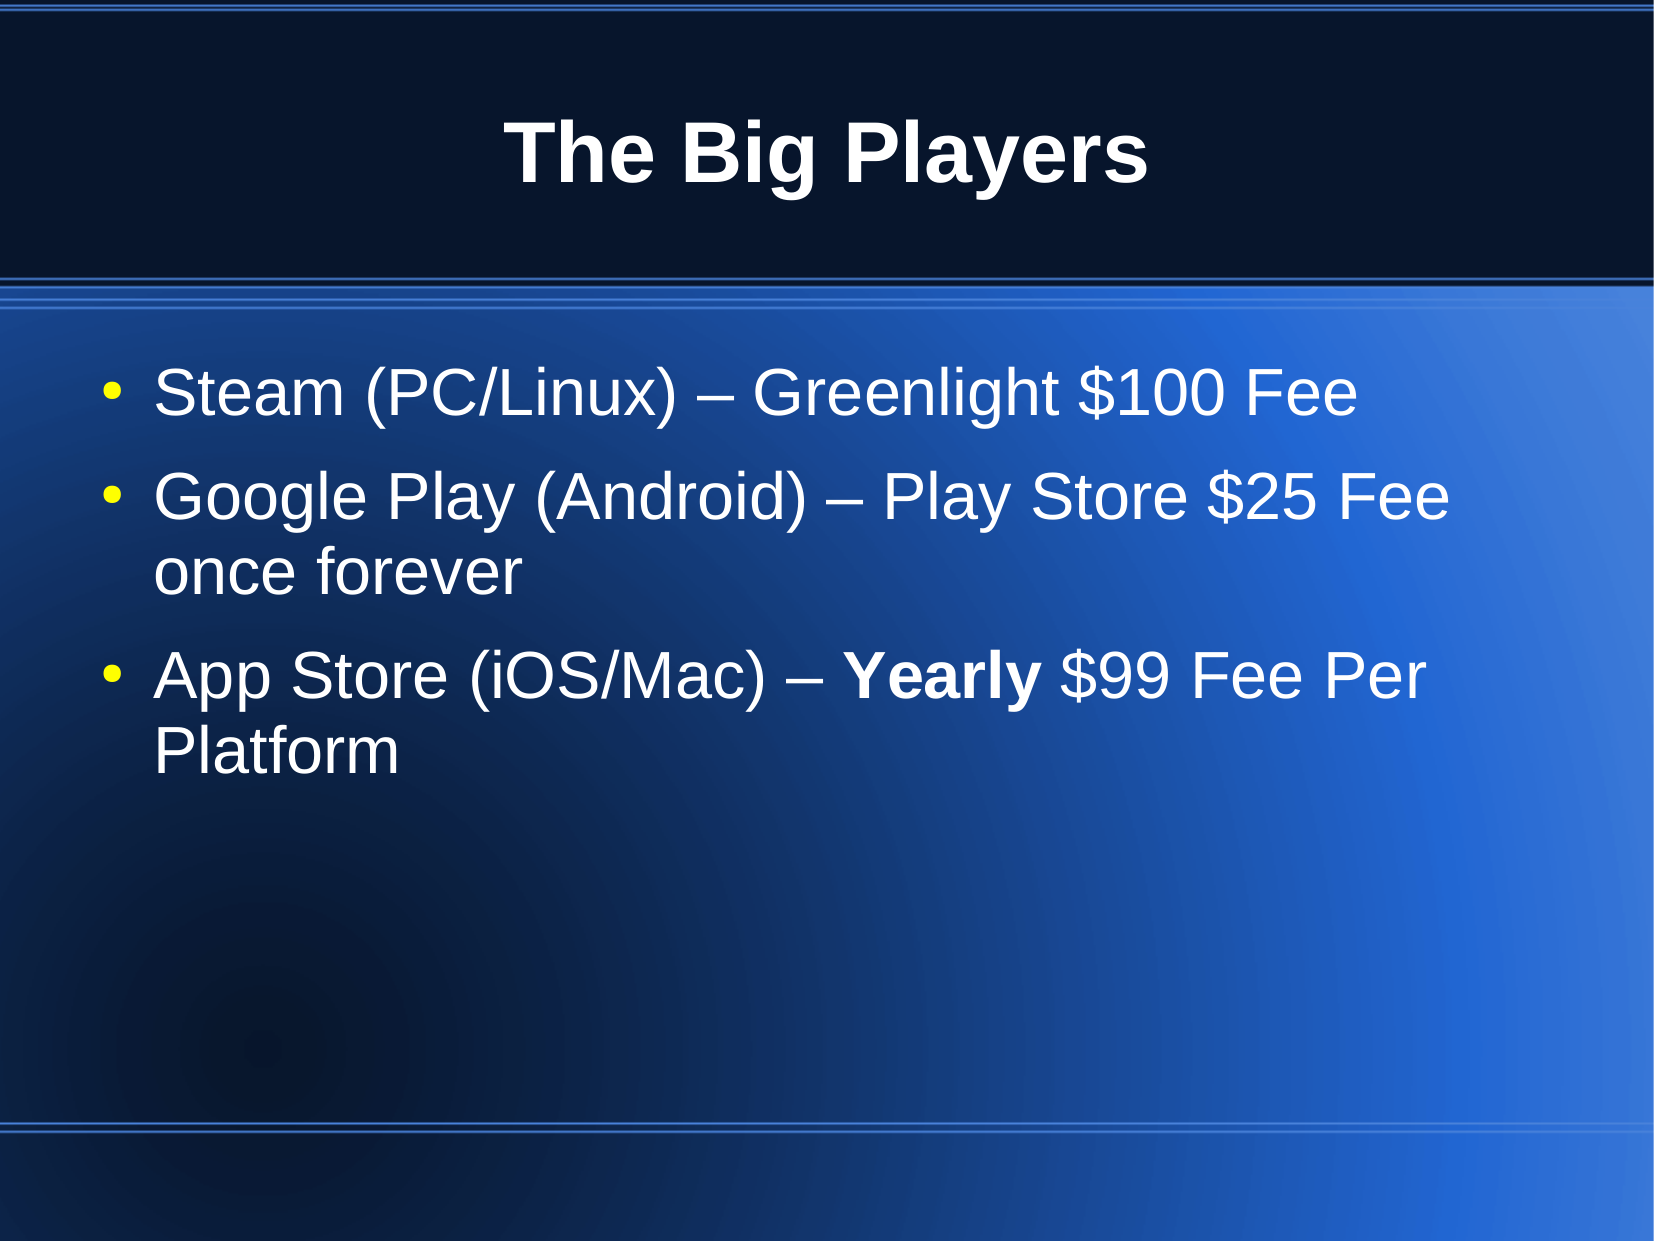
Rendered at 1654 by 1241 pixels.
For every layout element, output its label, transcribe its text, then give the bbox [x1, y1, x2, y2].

title The Big Players [82, 49, 1571, 257]
list Steam (PC/Linux) – Greenlight $100 Fee Google Play (Android) – Play Store $25 Fee once forever App Store (iOS/Mac) – Yearly $99 Fee Per Platform [82, 355, 1571, 1058]
picture [0, 0, 1654, 1241]
